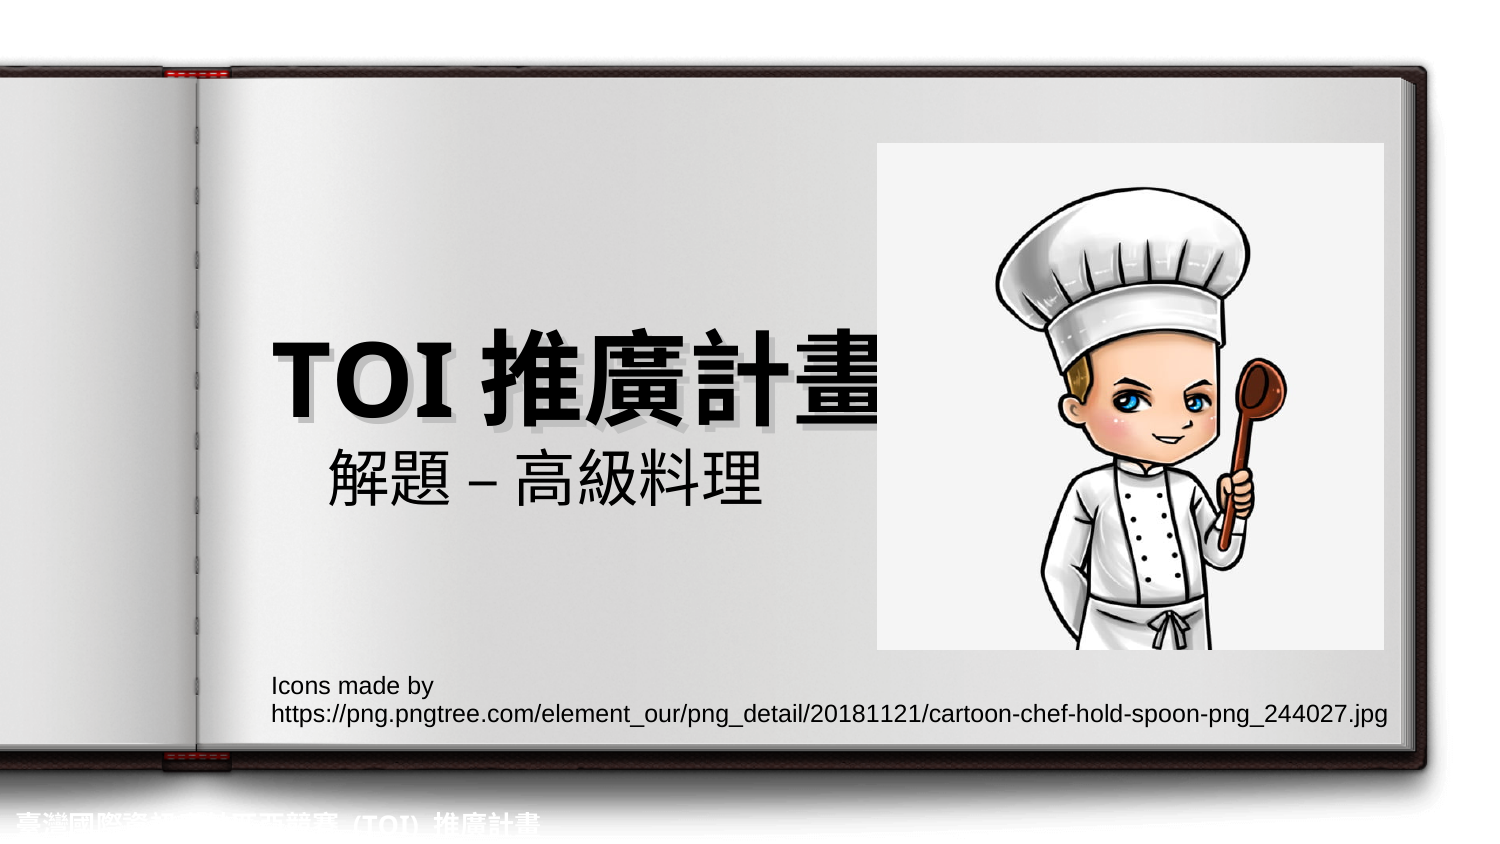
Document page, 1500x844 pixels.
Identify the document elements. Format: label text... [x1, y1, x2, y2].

title TOI推廣計畫 解題 – 高級料理 [255, 262, 877, 565]
picture [0, 0, 1500, 844]
text_box Icons made by https://png.pngtree.com/element_our/png_detail/20181121/cartoon-chef-hold-spoon-png_244027.jpg [255, 664, 1418, 738]
